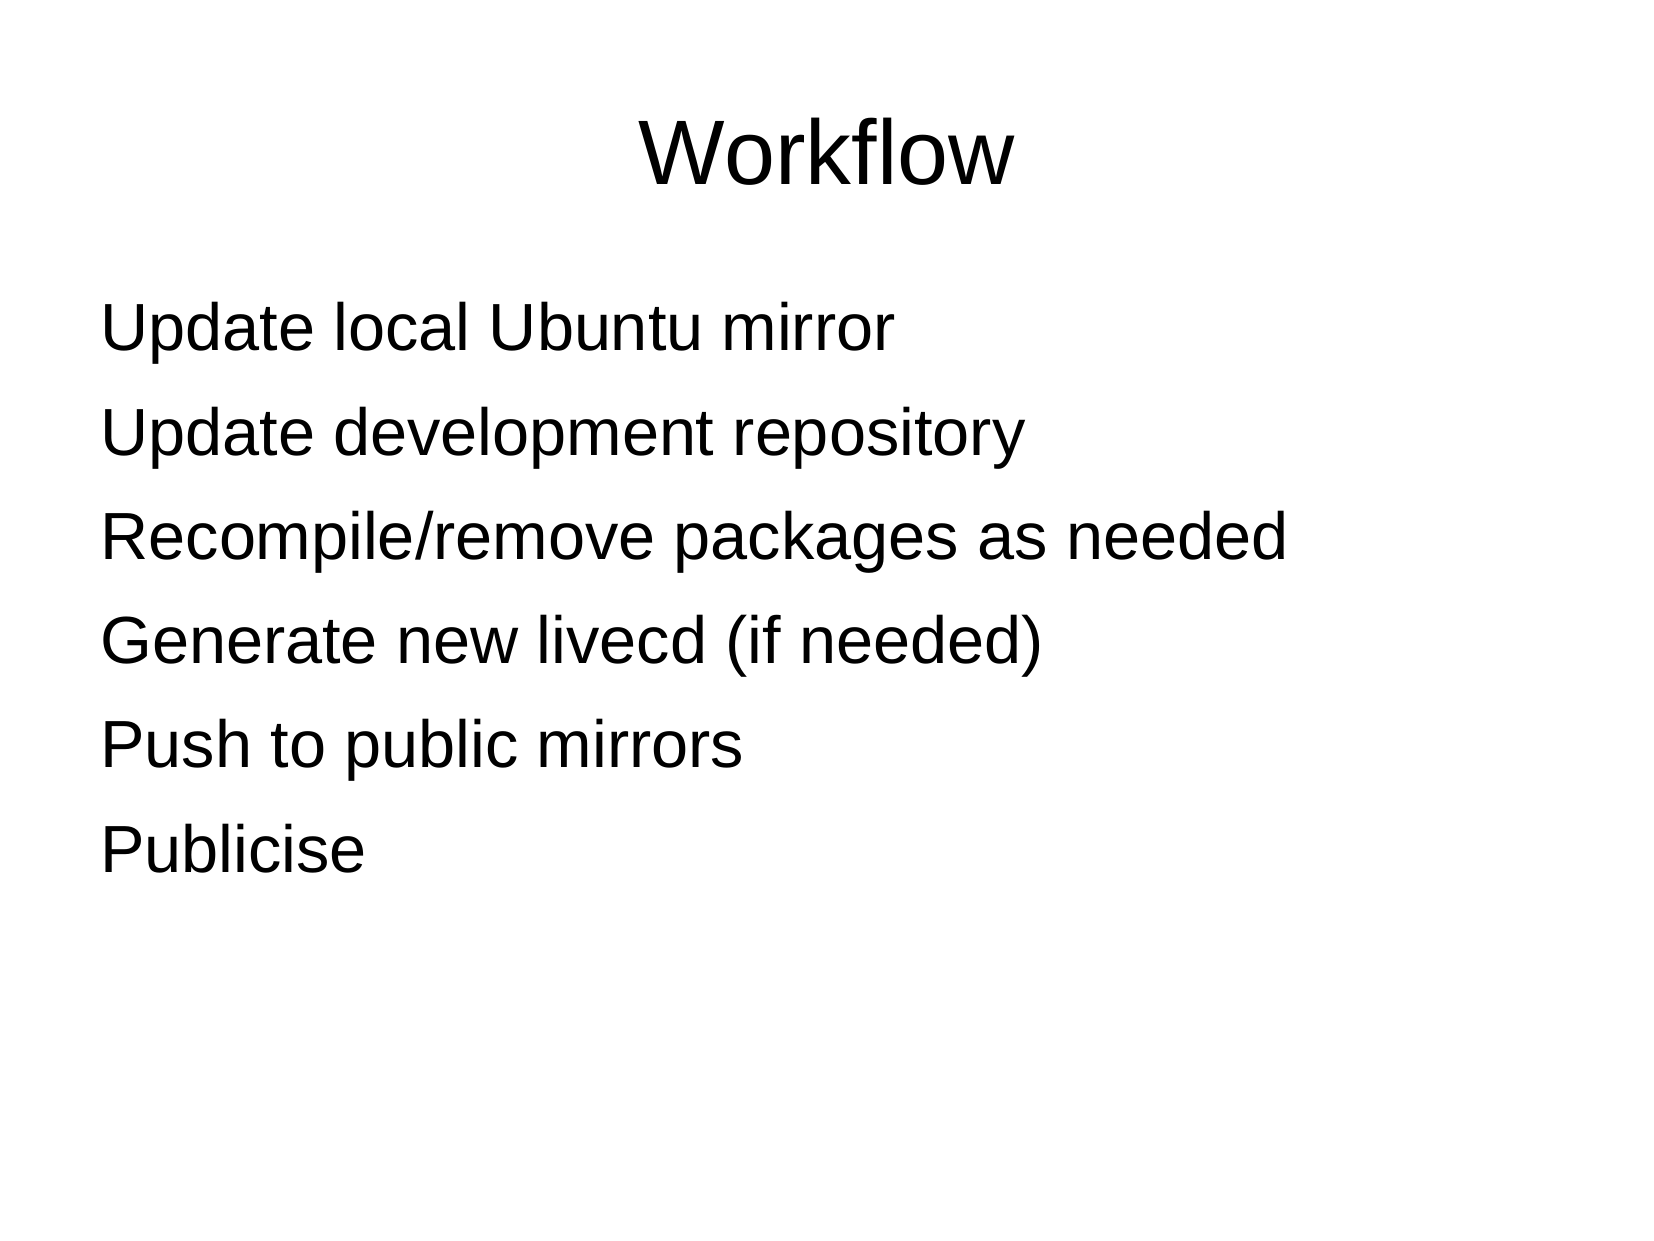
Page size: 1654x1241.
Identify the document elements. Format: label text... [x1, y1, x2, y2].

list Update local Ubuntu mirror Update development repository Recompile/remove packages as needed Generate new livecd (if needed) Push to public mirrors Publicise [82, 290, 1571, 1109]
title Workflow [82, 49, 1571, 257]
